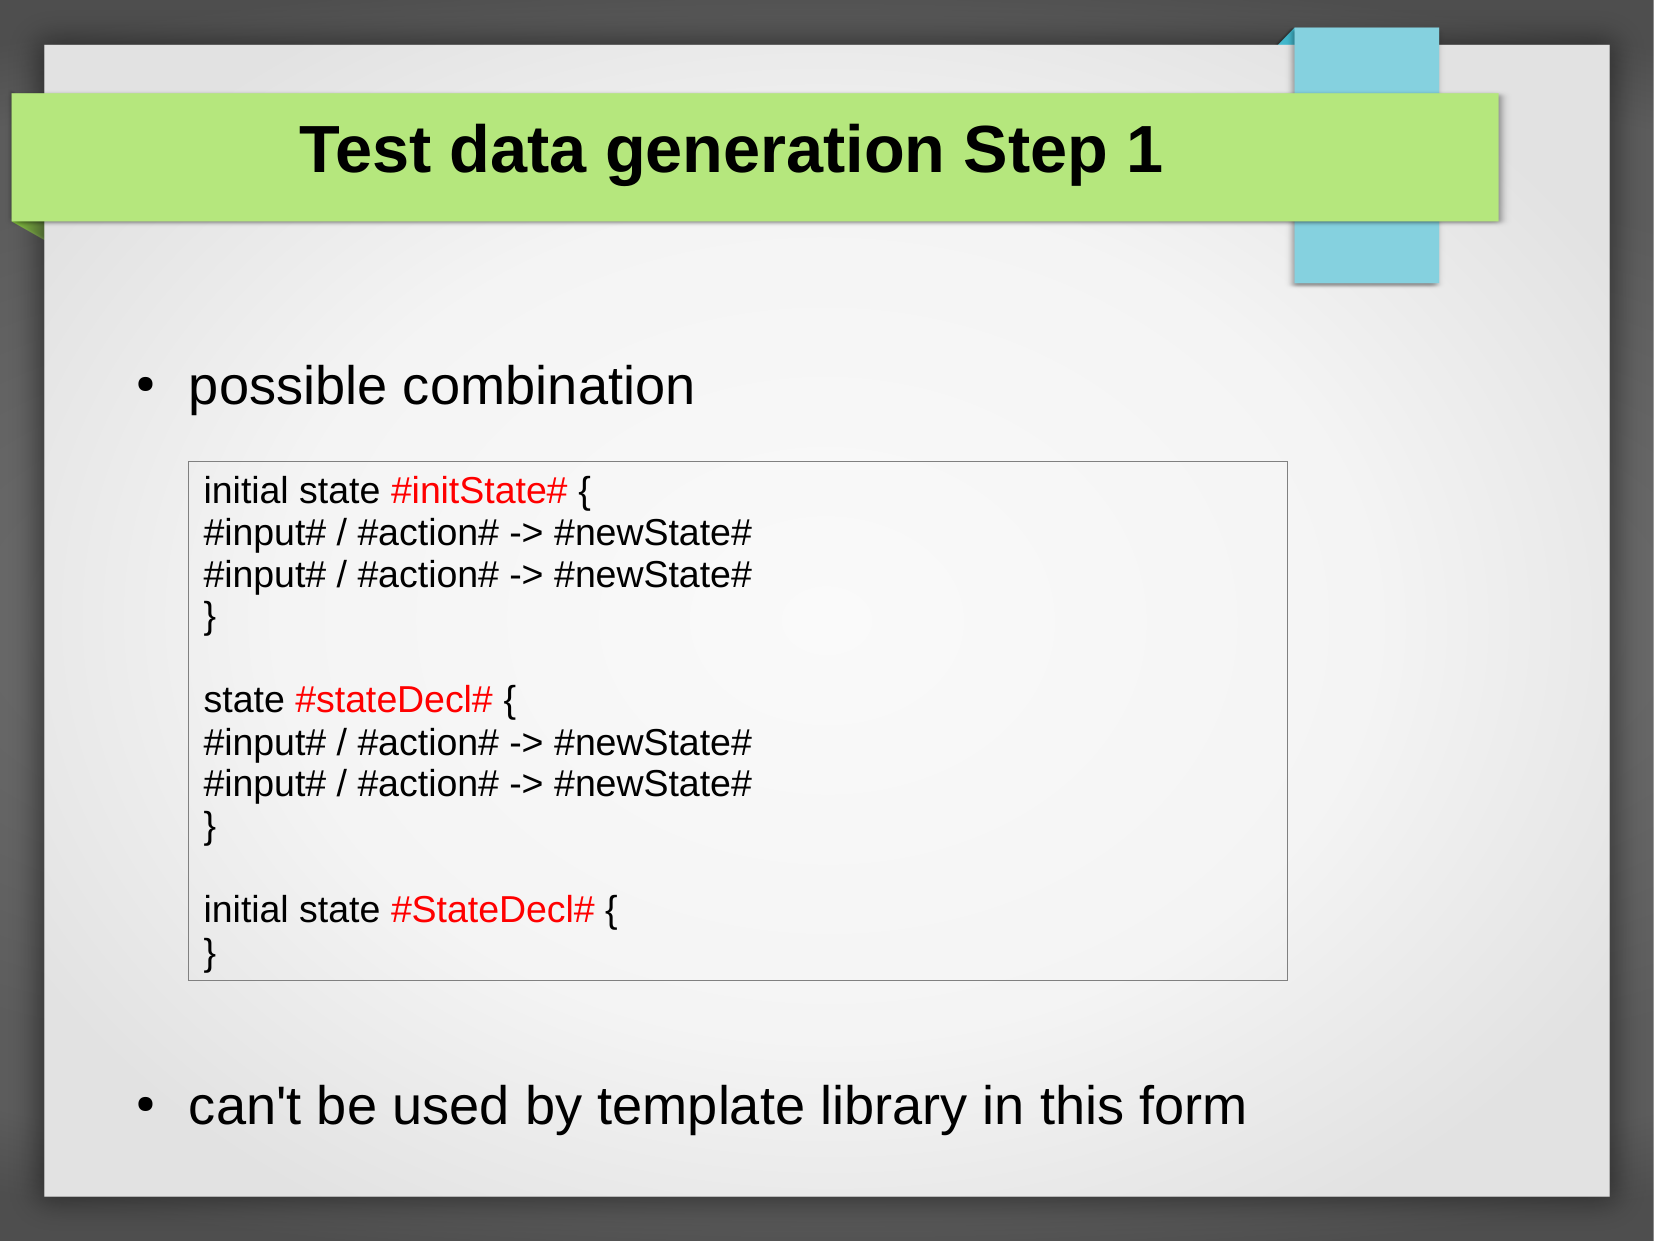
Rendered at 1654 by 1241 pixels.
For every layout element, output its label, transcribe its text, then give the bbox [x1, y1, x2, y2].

text_box Test data generation Step 1 [188, 111, 1276, 187]
list possible combination can't be used by template library in this form [118, 355, 1477, 1139]
picture [0, 0, 1654, 1241]
text_box initial state #initState# { #input# / #action# -> #newState# #input# / #action# -> #newState# } state #stateDecl# { #input# / #action# -> #newState# #input# / #action# -> #newState# } initial state #StateDecl# { } [188, 461, 1288, 981]
